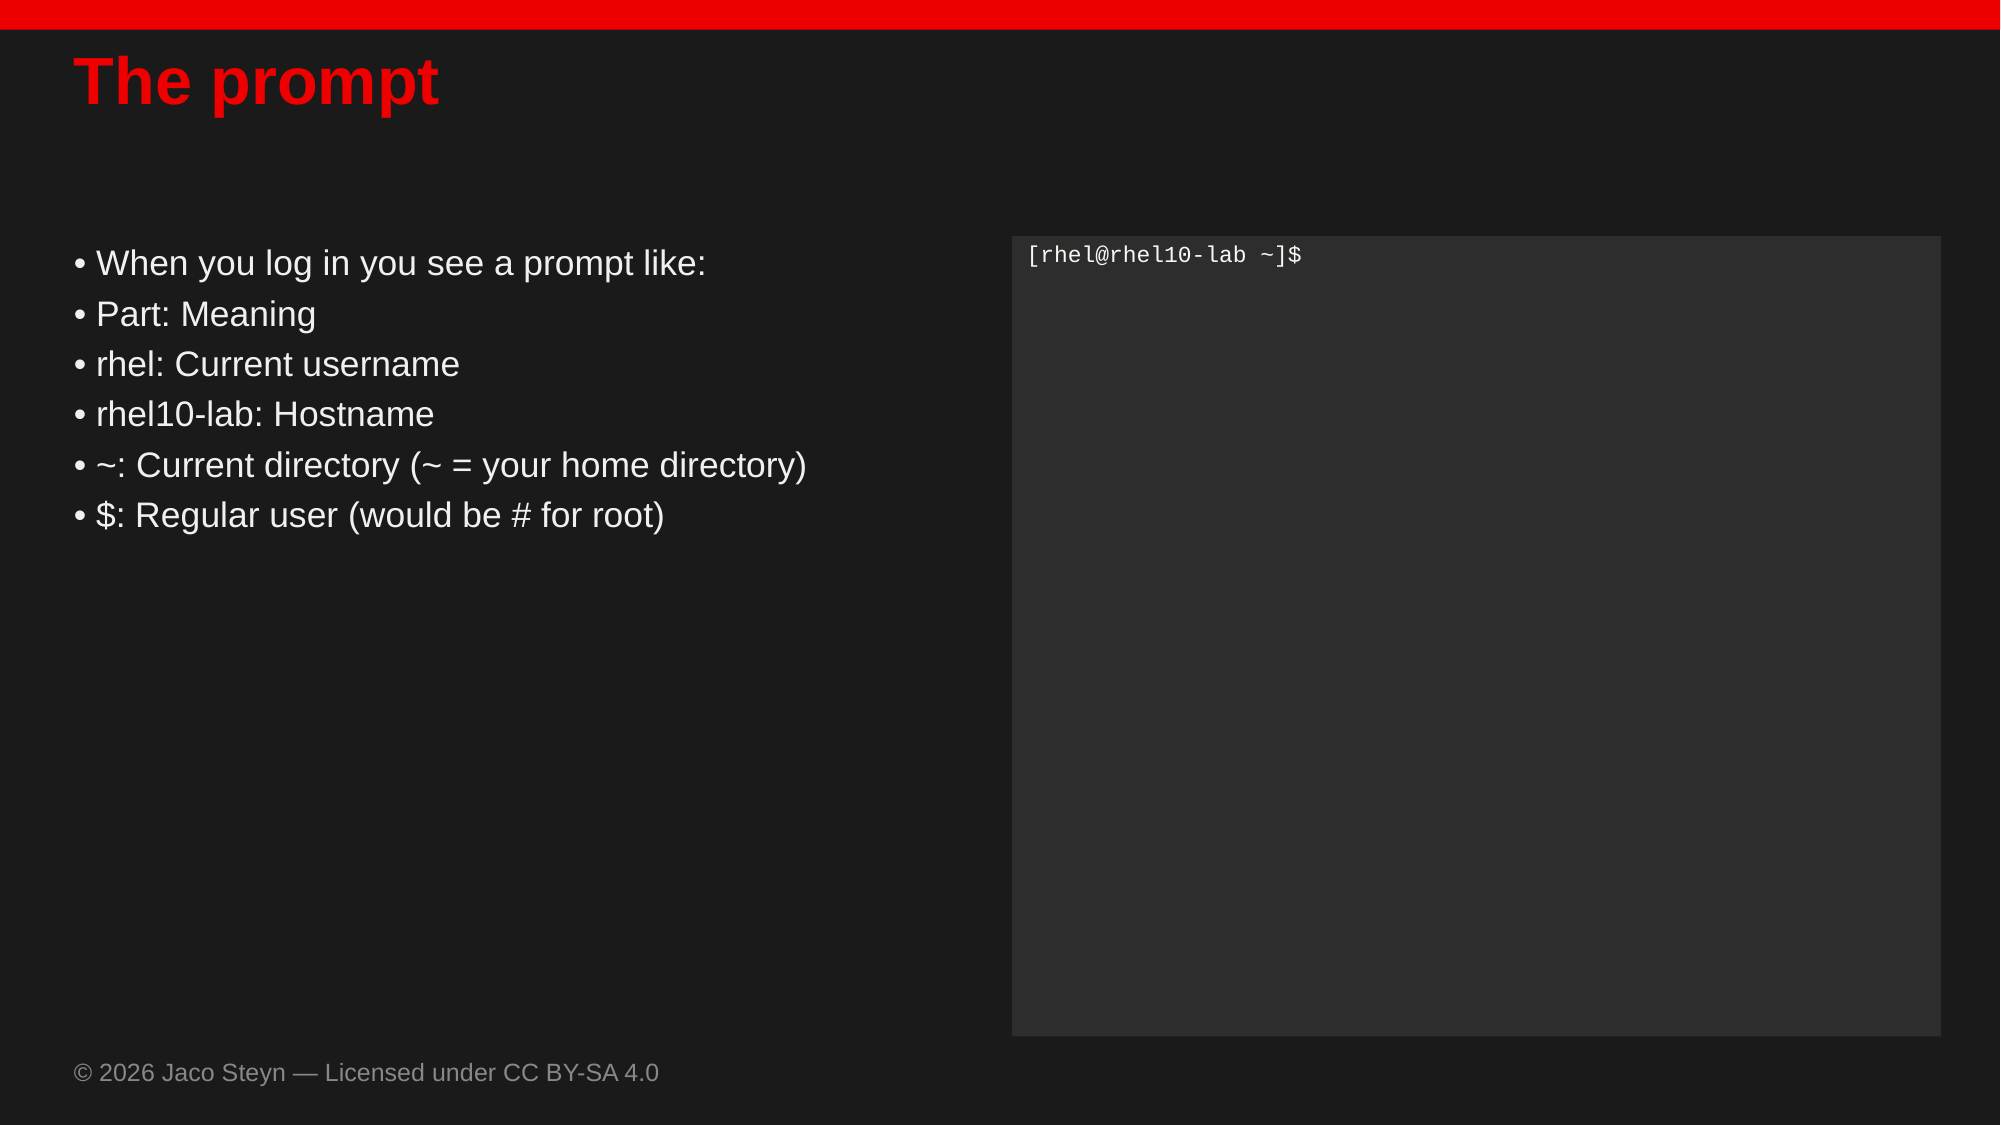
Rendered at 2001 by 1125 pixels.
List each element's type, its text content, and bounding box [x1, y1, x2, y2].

text_box [0, 0, 2001, 30]
text_box The prompt [59, 36, 1942, 208]
text_box © 2026 Jaco Steyn — Licensed under CC BY-SA 4.0 [59, 1051, 1942, 1093]
text_box [rhel@rhel10-lab ~]$ [1011, 236, 1942, 1037]
text_box • When you log in you see a prompt like: • Part: Meaning • rhel: Current username • rhel10-lab: Hostname • ~: Current directory (~ = your home directory) • $: Regular user (would be # for root) [59, 236, 989, 1037]
